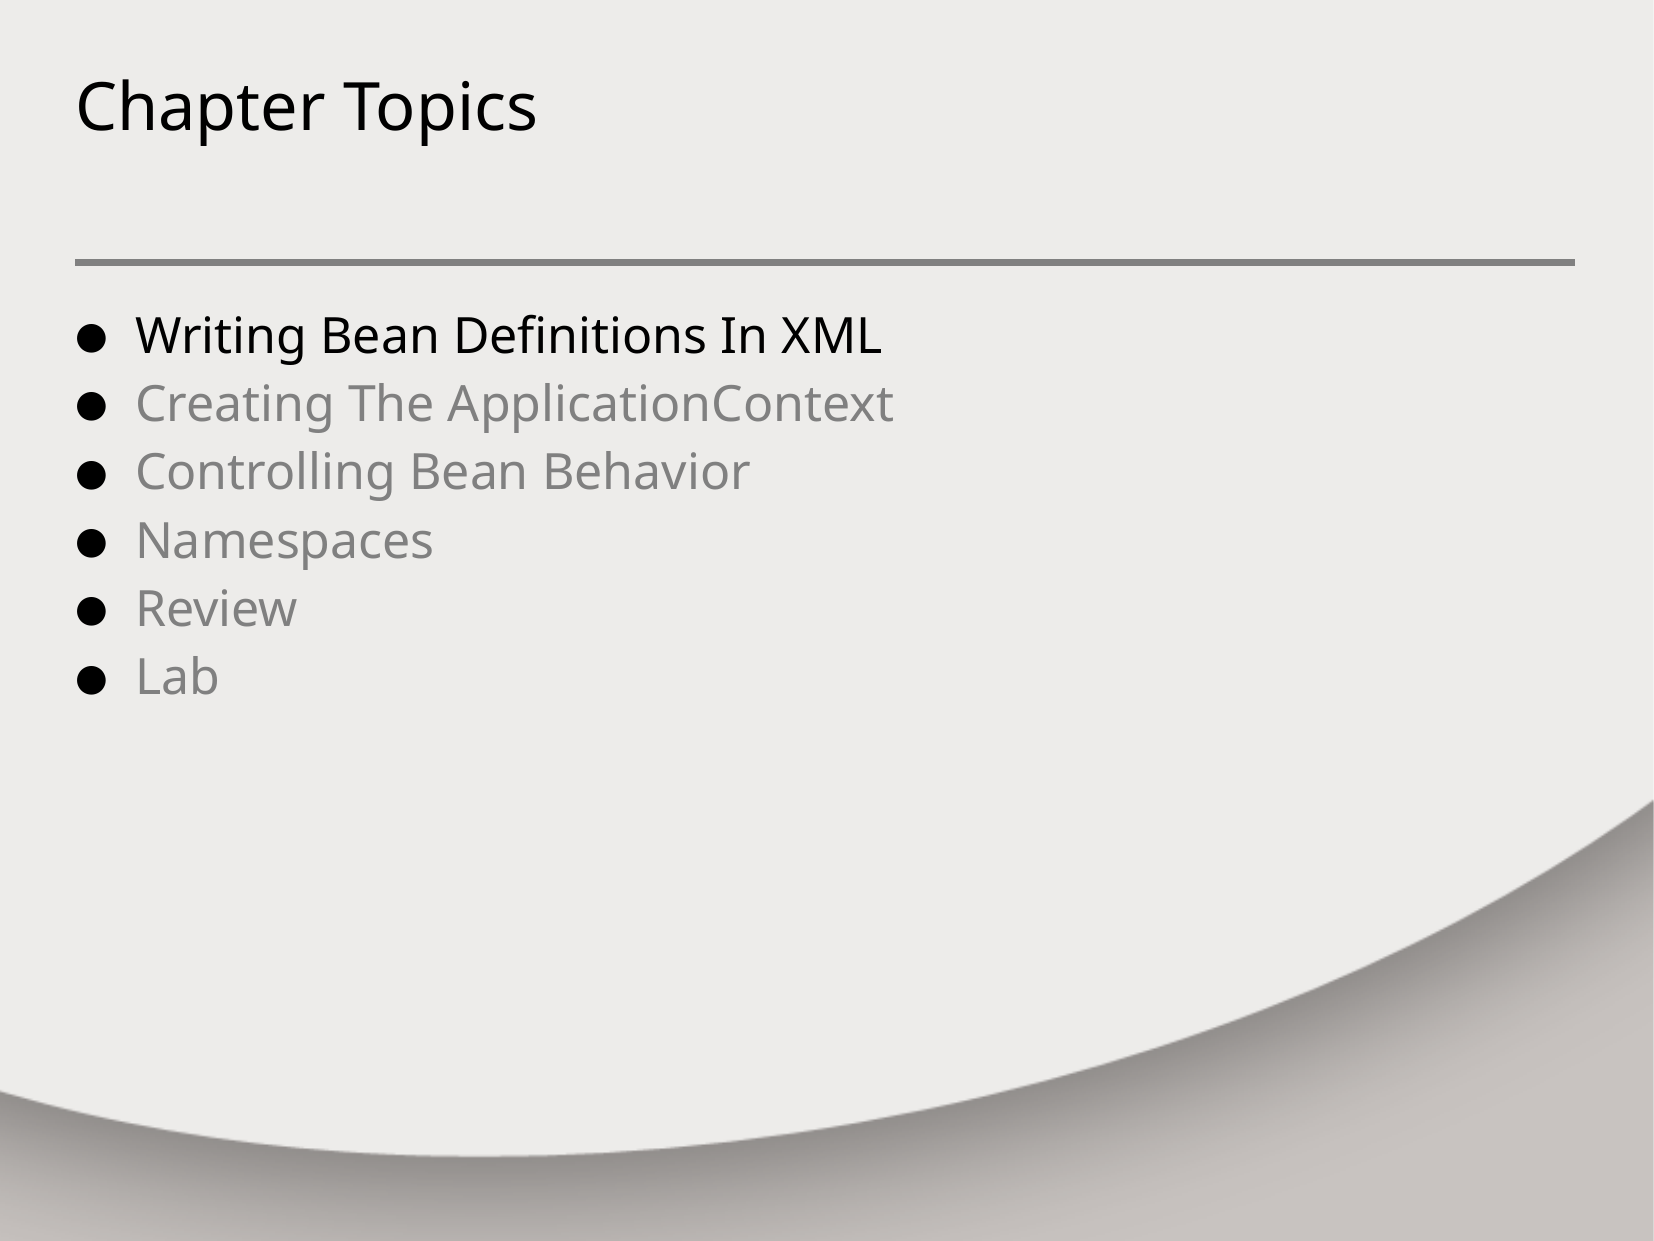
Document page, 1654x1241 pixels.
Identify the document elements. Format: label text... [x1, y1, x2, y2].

list Writing Bean Definitions In XML Creating The ApplicationContext Controlling Bean Behavior Namespaces Review Lab [75, 300, 1576, 1163]
picture [0, 0, 1654, 1241]
title Chapter Topics [75, 75, 1576, 226]
